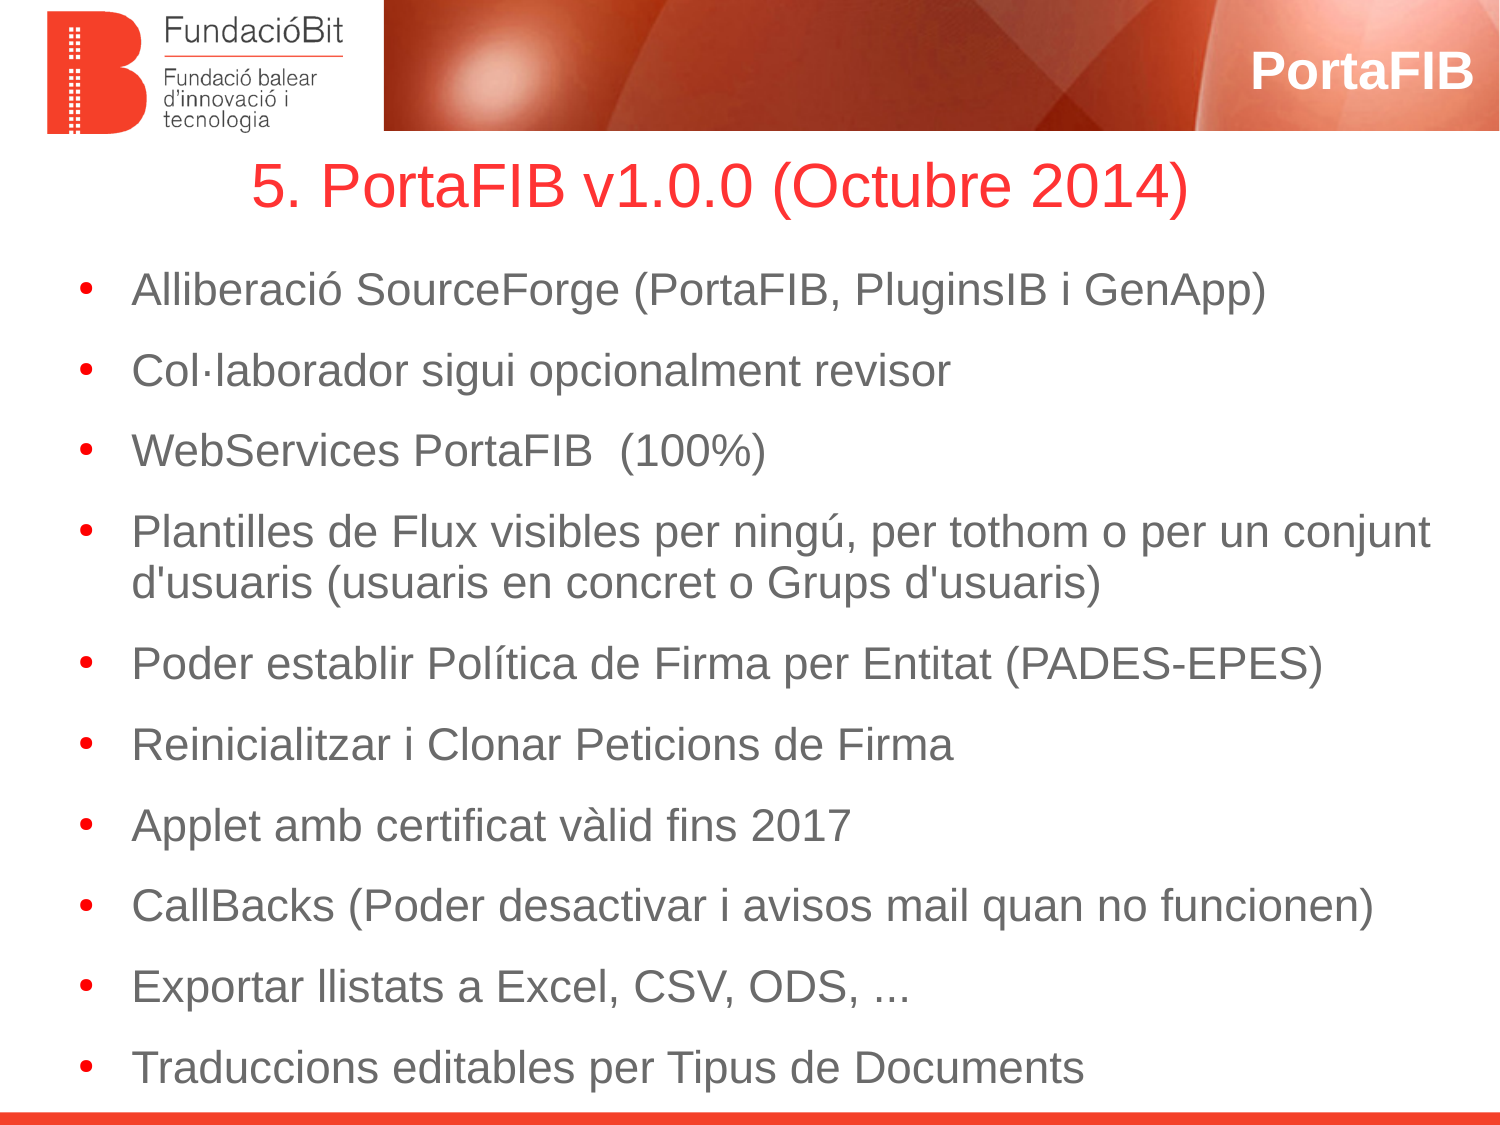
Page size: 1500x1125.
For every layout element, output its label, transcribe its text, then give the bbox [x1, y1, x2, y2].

text_box Alliberació SourceForge (PortaFIB, PluginsIB i GenApp) Col·laborador sigui opcionalment revisor WebServices PortaFIB (100%) Plantilles de Flux visibles per ningú, per tothom o per un conjunt d'usuaris (usuaris en concret o Grups d'usuaris) Poder establir Política de Firma per Entitat (PADES-EPES) Reinicialitzar i Clonar Peticions de Firma Applet amb certificat vàlid fins 2017 CallBacks (Poder desactivar i avisos mail quan no funcionen) Exportar llistats a Excel, CSV, ODS, ... Traduccions editables per Tipus de Documents [60, 229, 1453, 1091]
picture [383, 0, 1500, 131]
text_box 5. PortaFIB v1.0.0 (Octubre 2014) [78, 150, 1300, 226]
title PortaFIB [324, 19, 1477, 123]
picture [47, 11, 343, 134]
